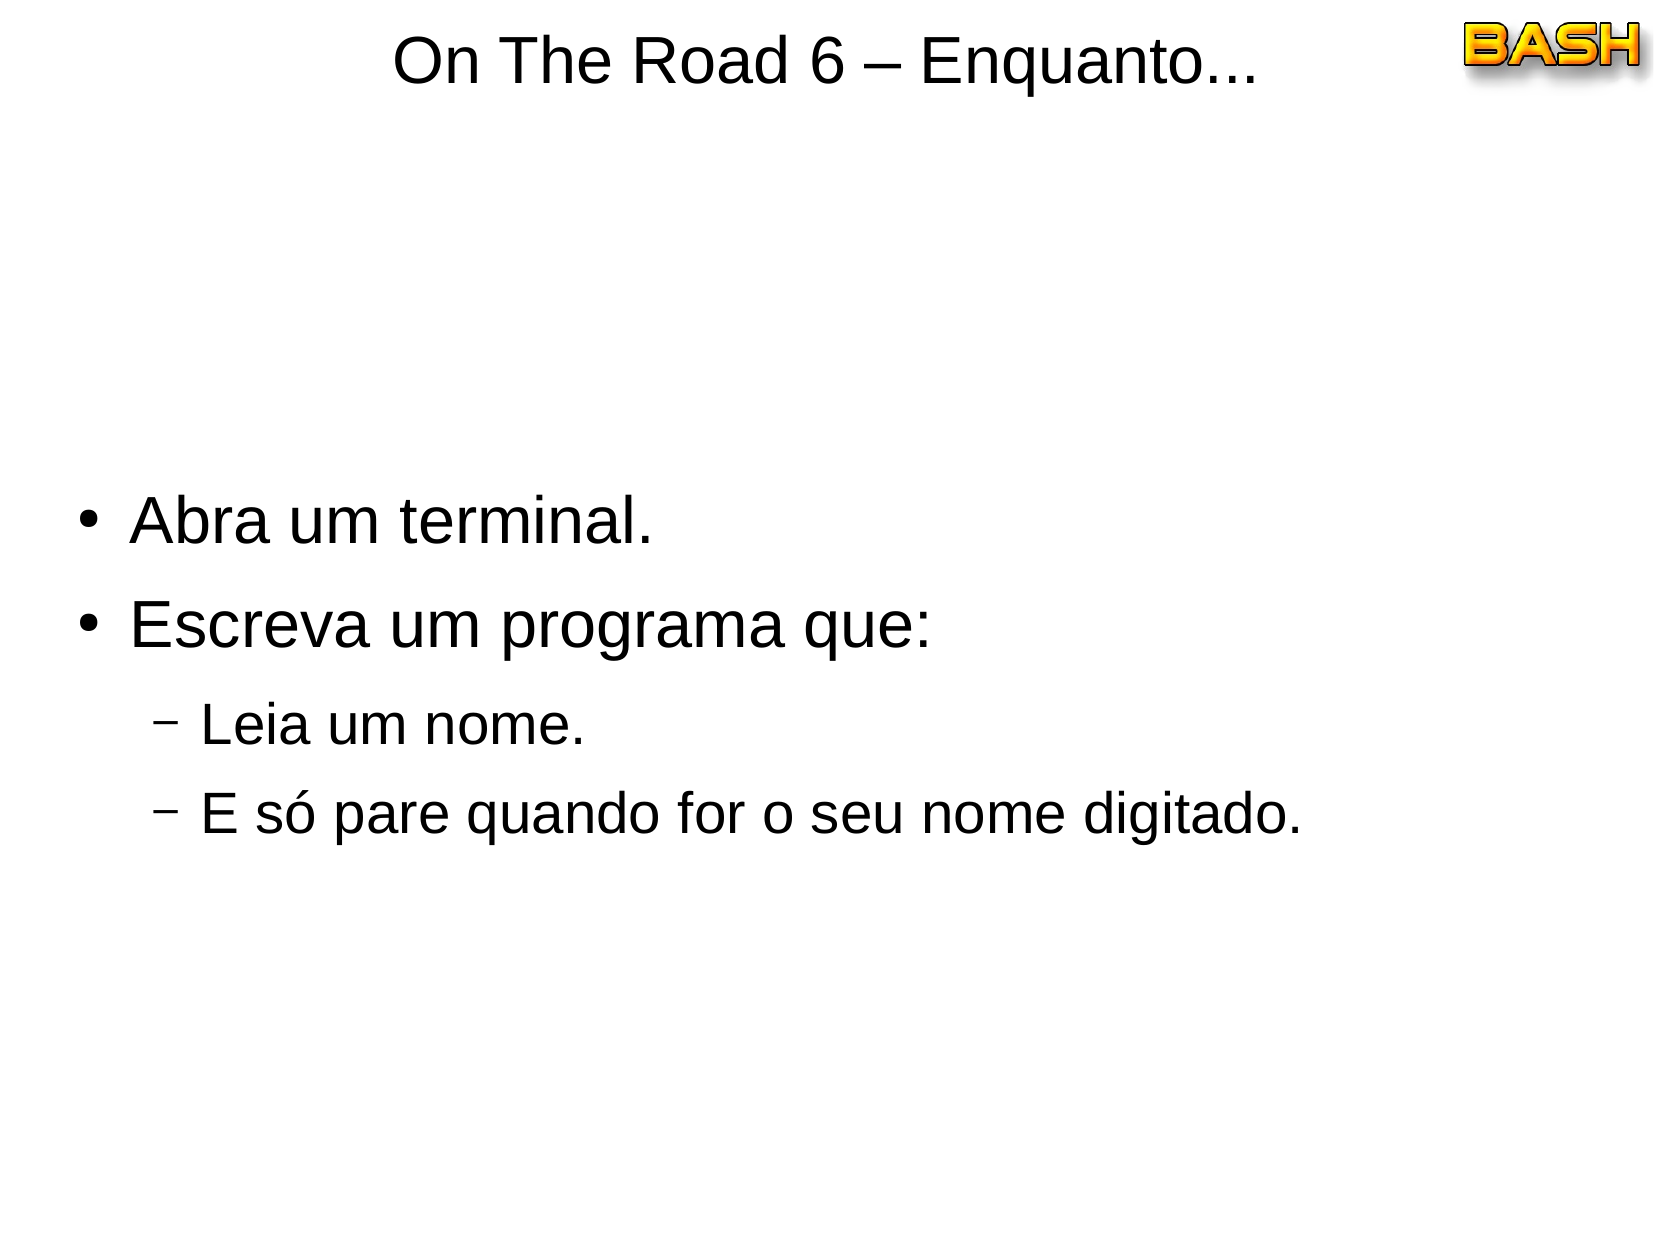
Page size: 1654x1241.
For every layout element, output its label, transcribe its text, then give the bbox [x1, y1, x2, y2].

title On The Road 6 – Enquanto... [82, 22, 1571, 98]
picture [1450, 0, 1654, 96]
list Abra um terminal. Escreva um programa que: Leia um nome. E só pare quando for o seu nome digitado. [59, 483, 1571, 846]
